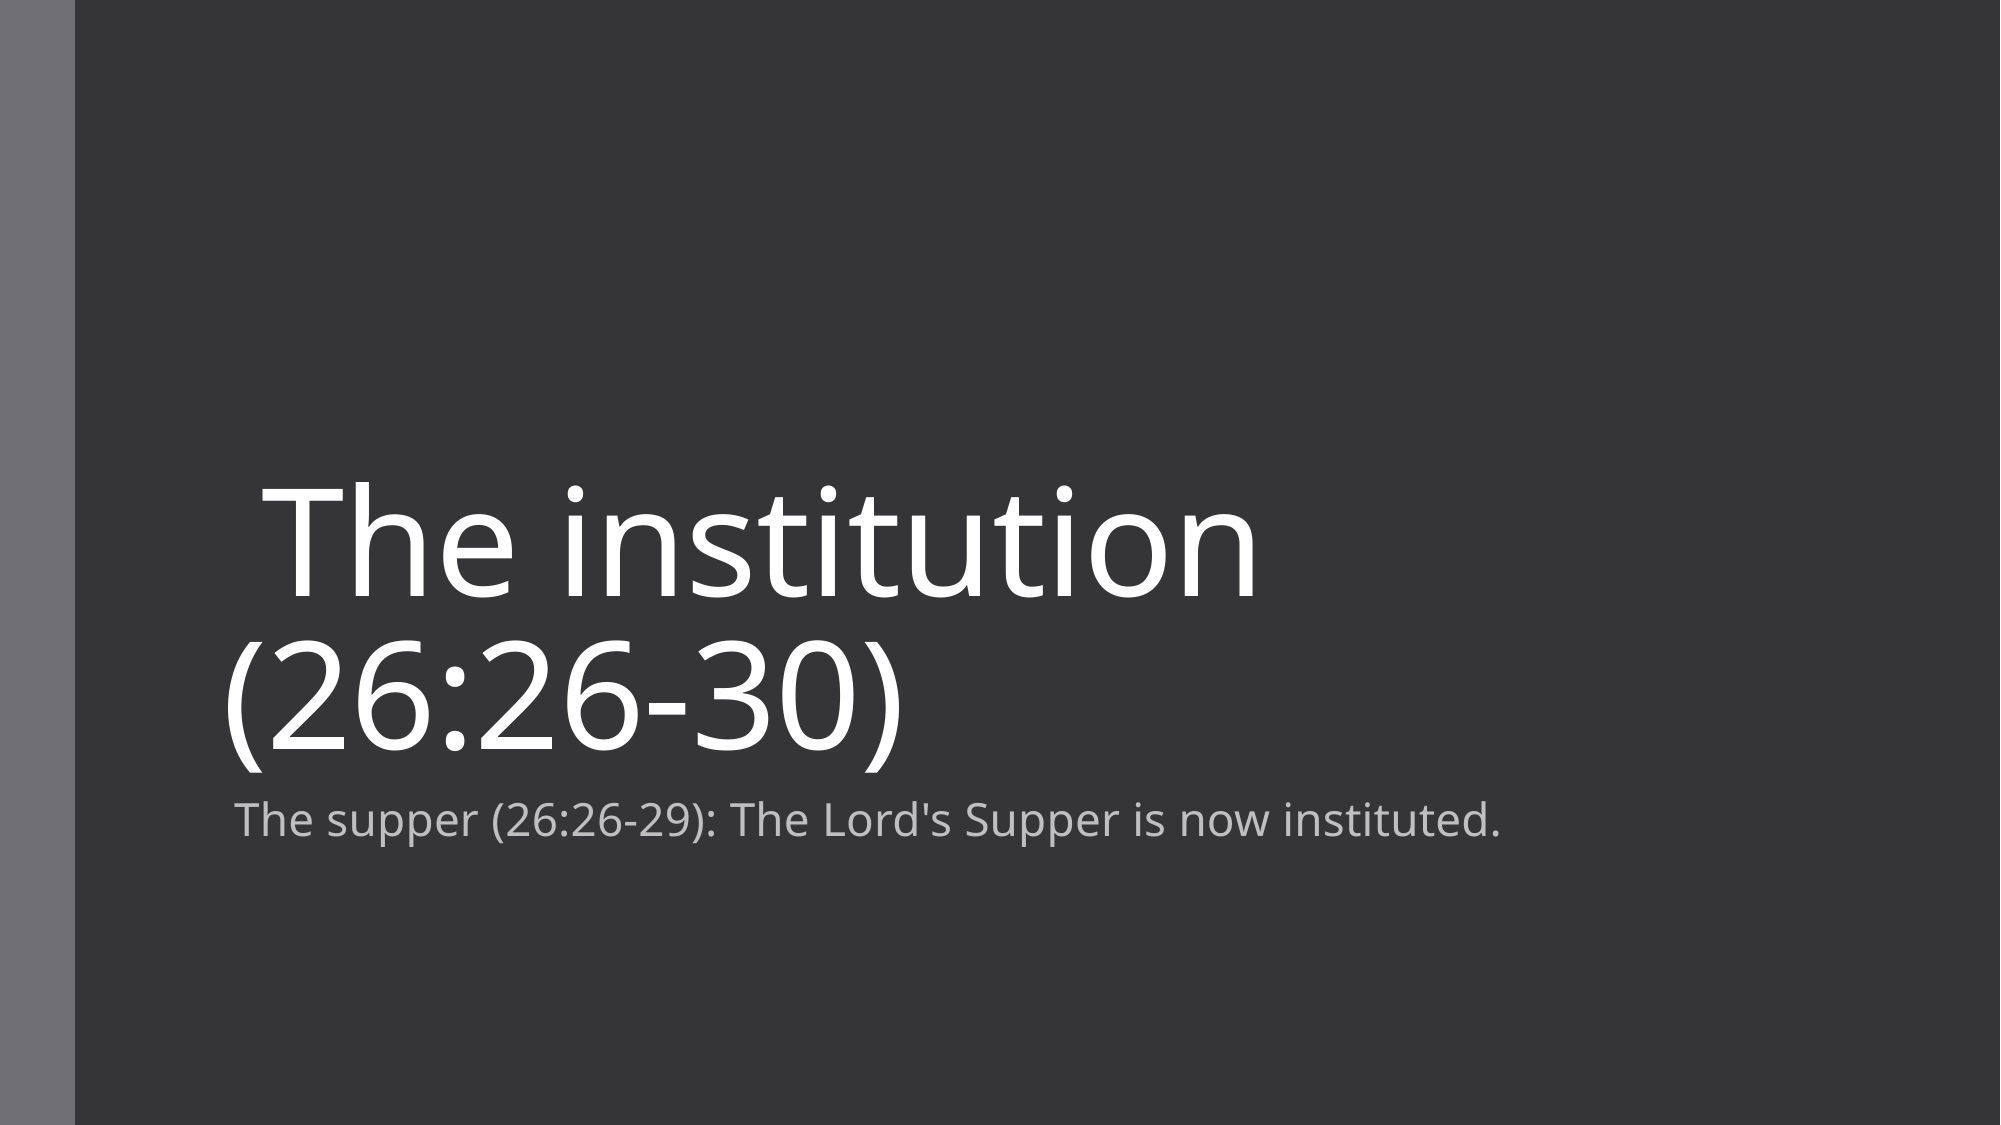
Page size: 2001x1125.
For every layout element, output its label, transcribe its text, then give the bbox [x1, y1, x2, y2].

title The institution (26:26-30) [206, 124, 1752, 787]
subtitle The supper (26:26-29): The Lord's Supper is now instituted. [206, 787, 1752, 1066]
